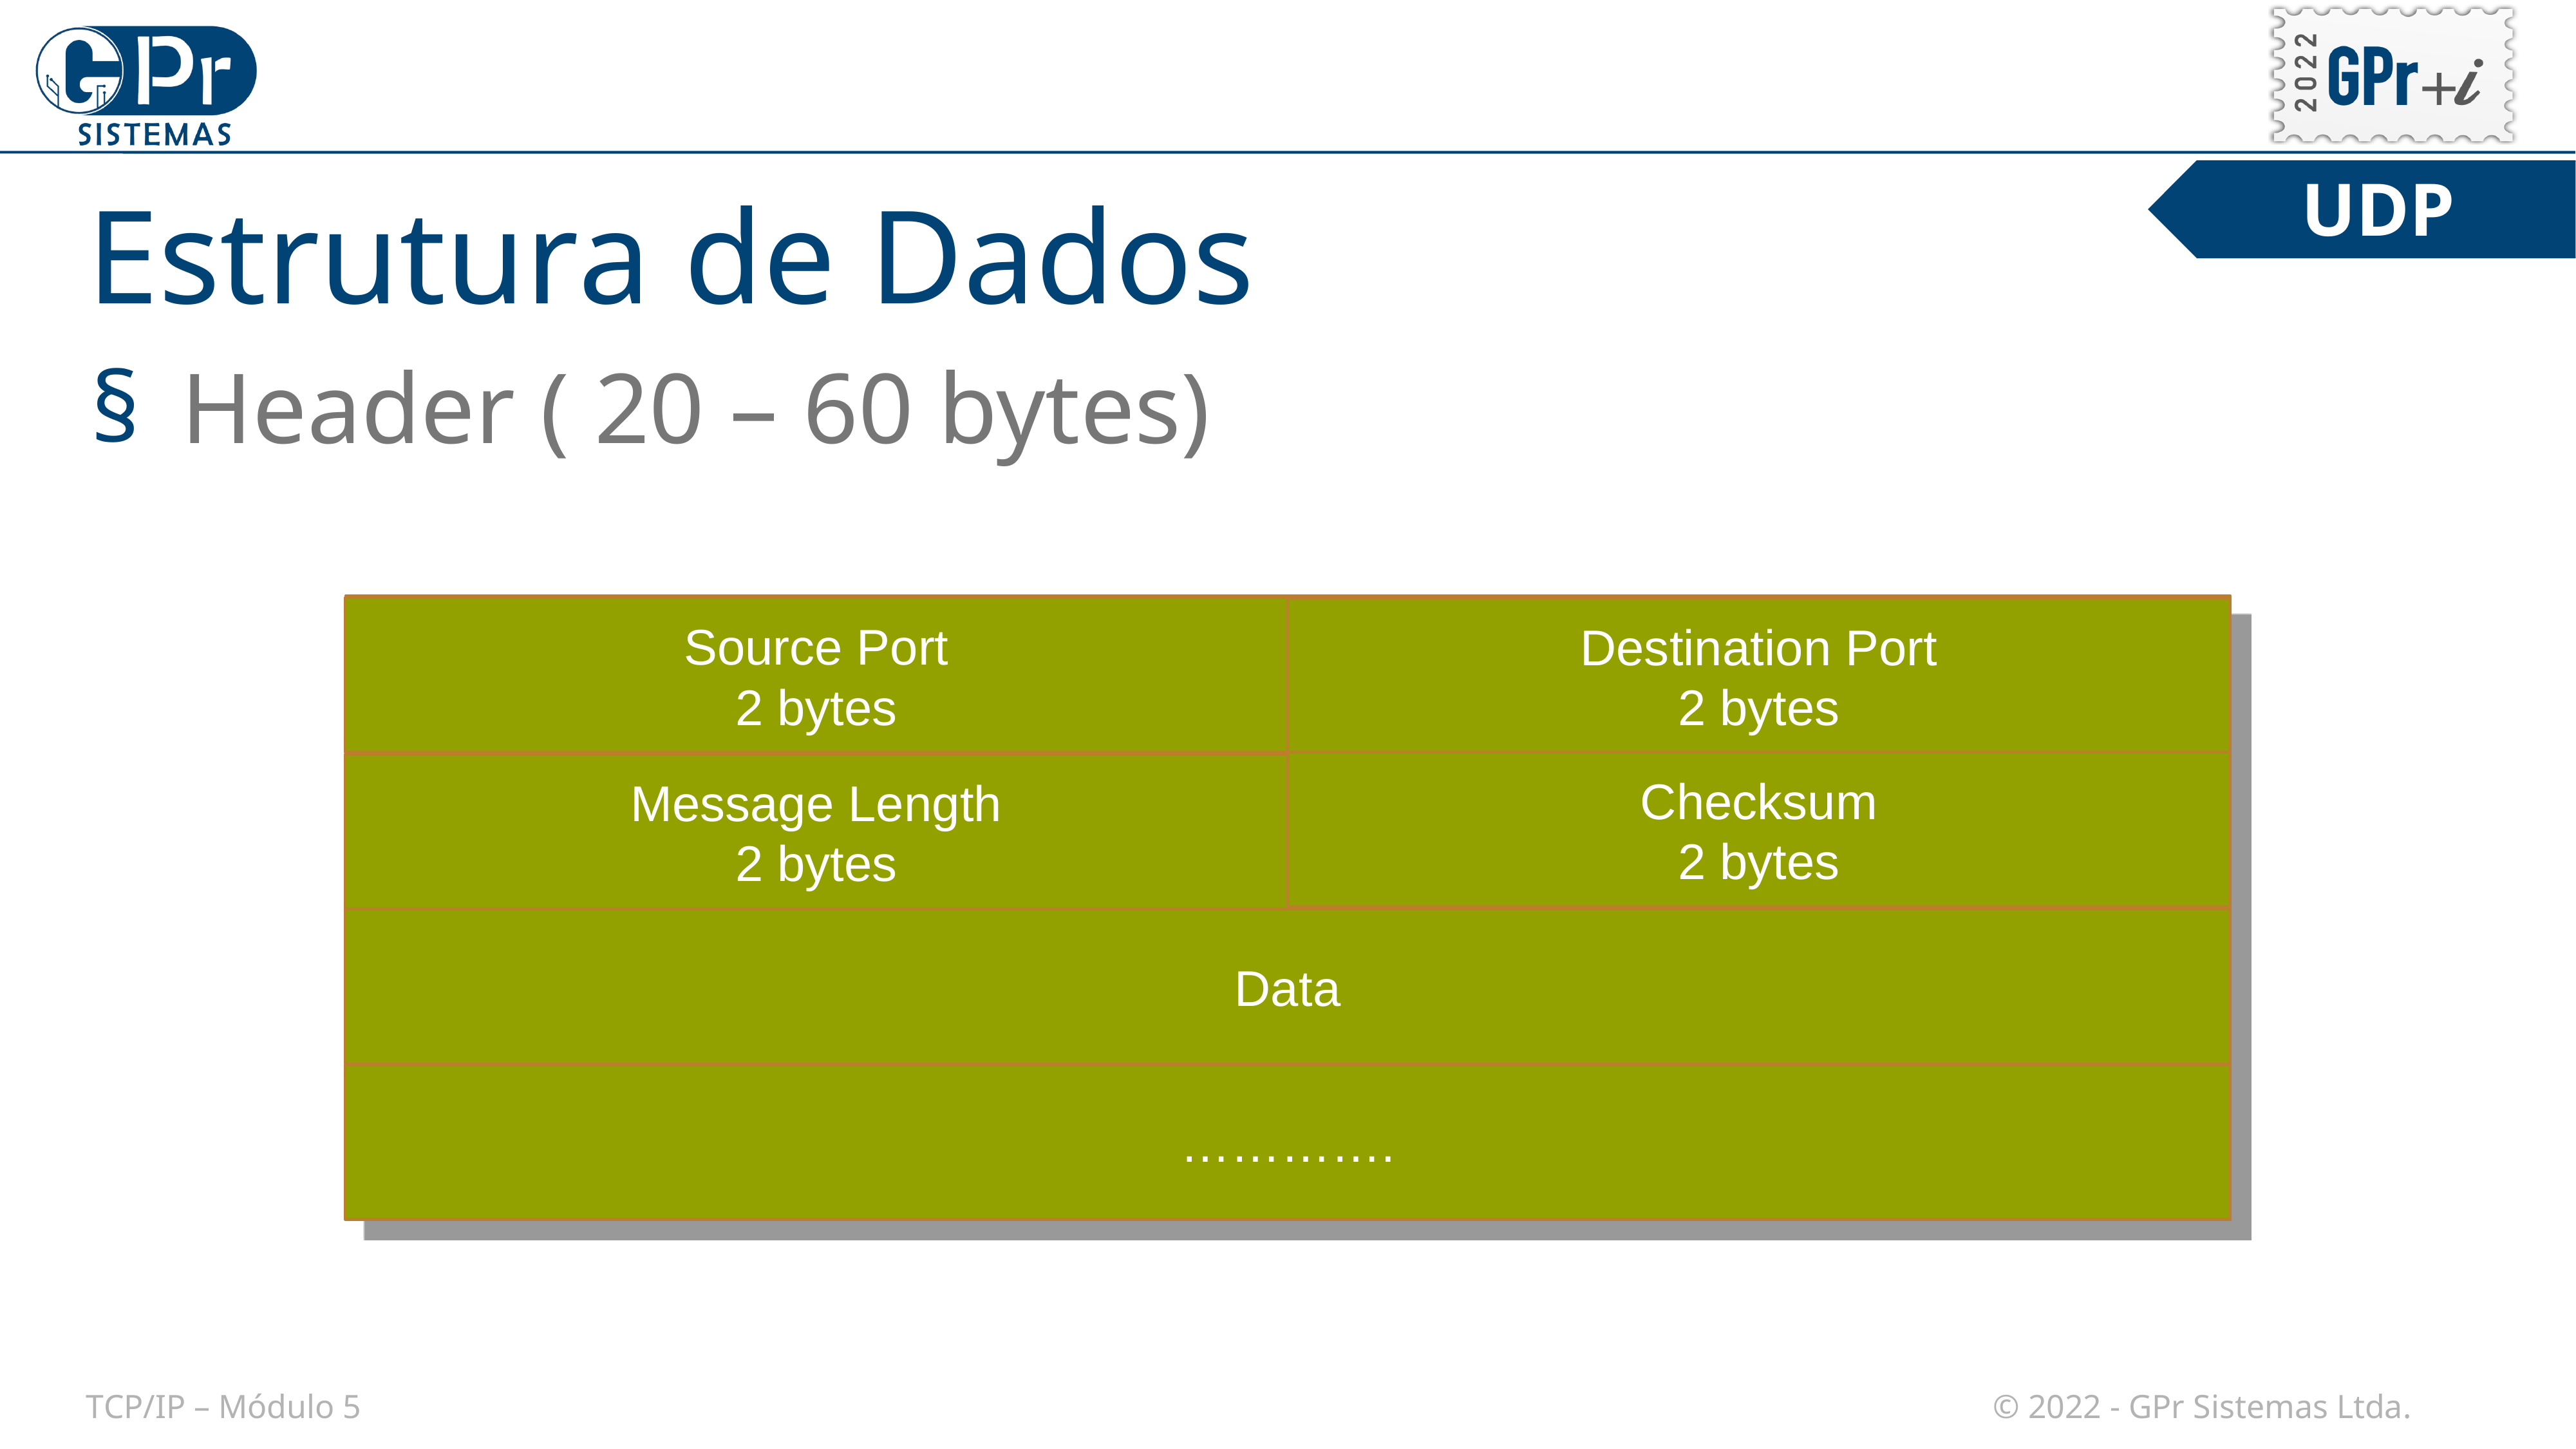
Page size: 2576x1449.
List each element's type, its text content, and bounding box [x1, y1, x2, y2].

text_box Destination Port 2 bytes [1288, 598, 2230, 752]
text_box Source Port 2 bytes [345, 598, 1288, 752]
text_box …………. [345, 1065, 2230, 1220]
list Estrutura de Dados [81, 169, 2496, 343]
text_box UDP [2219, 157, 2537, 256]
text_box Message Length 2 bytes [345, 754, 1288, 909]
picture [2268, 4, 2519, 145]
list Header ( 20 – 60 bytes) [80, 319, 2496, 1382]
text_box Data [345, 909, 2230, 1064]
picture [34, 26, 257, 147]
text_box [2148, 160, 2576, 258]
text_box Checksum 2 bytes [1288, 752, 2230, 907]
